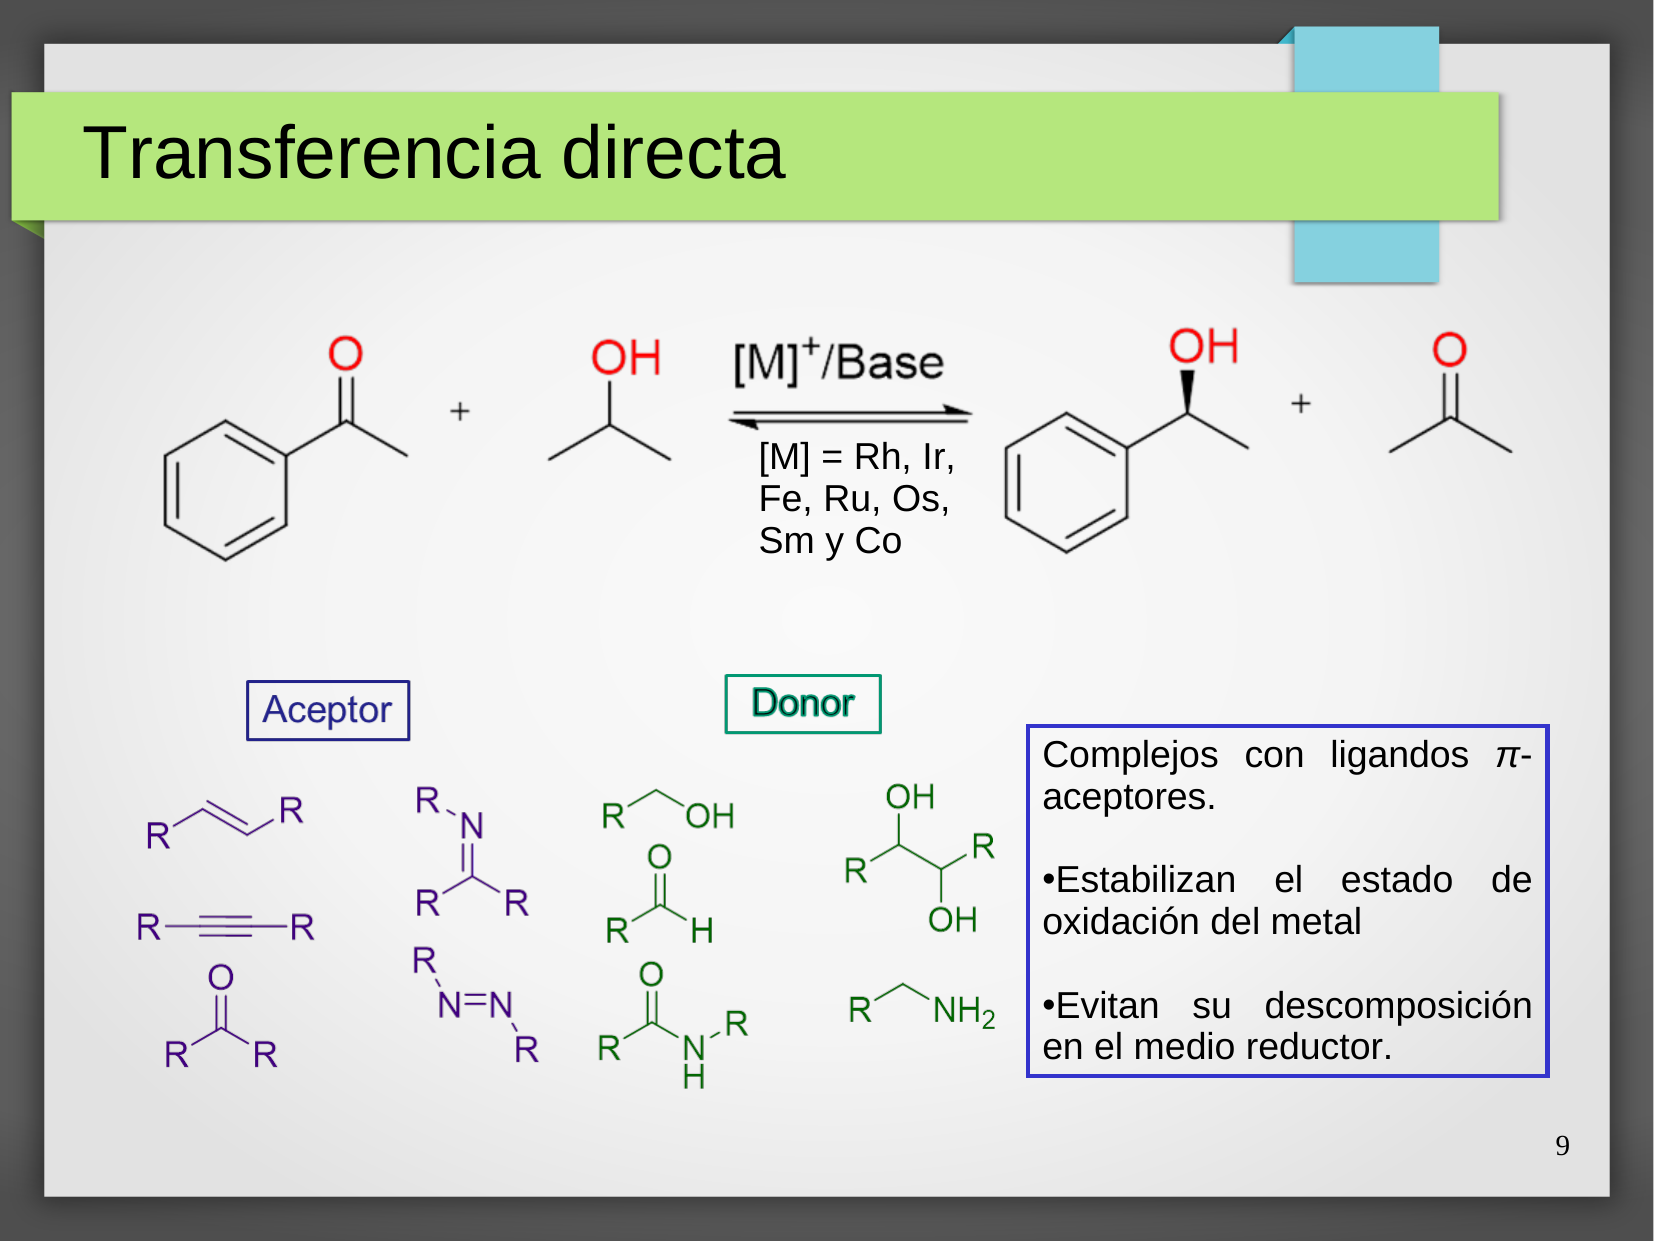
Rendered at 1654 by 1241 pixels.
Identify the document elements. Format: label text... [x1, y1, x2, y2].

text_box Complejos con ligandos π-aceptores. Estabilizan el estado de oxidación del metal Evitan su descomposición en el medio reductor. [1027, 726, 1548, 1077]
picture [0, 0, 1654, 1241]
text_box <number> [1185, 1129, 1571, 1215]
text_box Transferencia directa [82, 94, 1264, 213]
